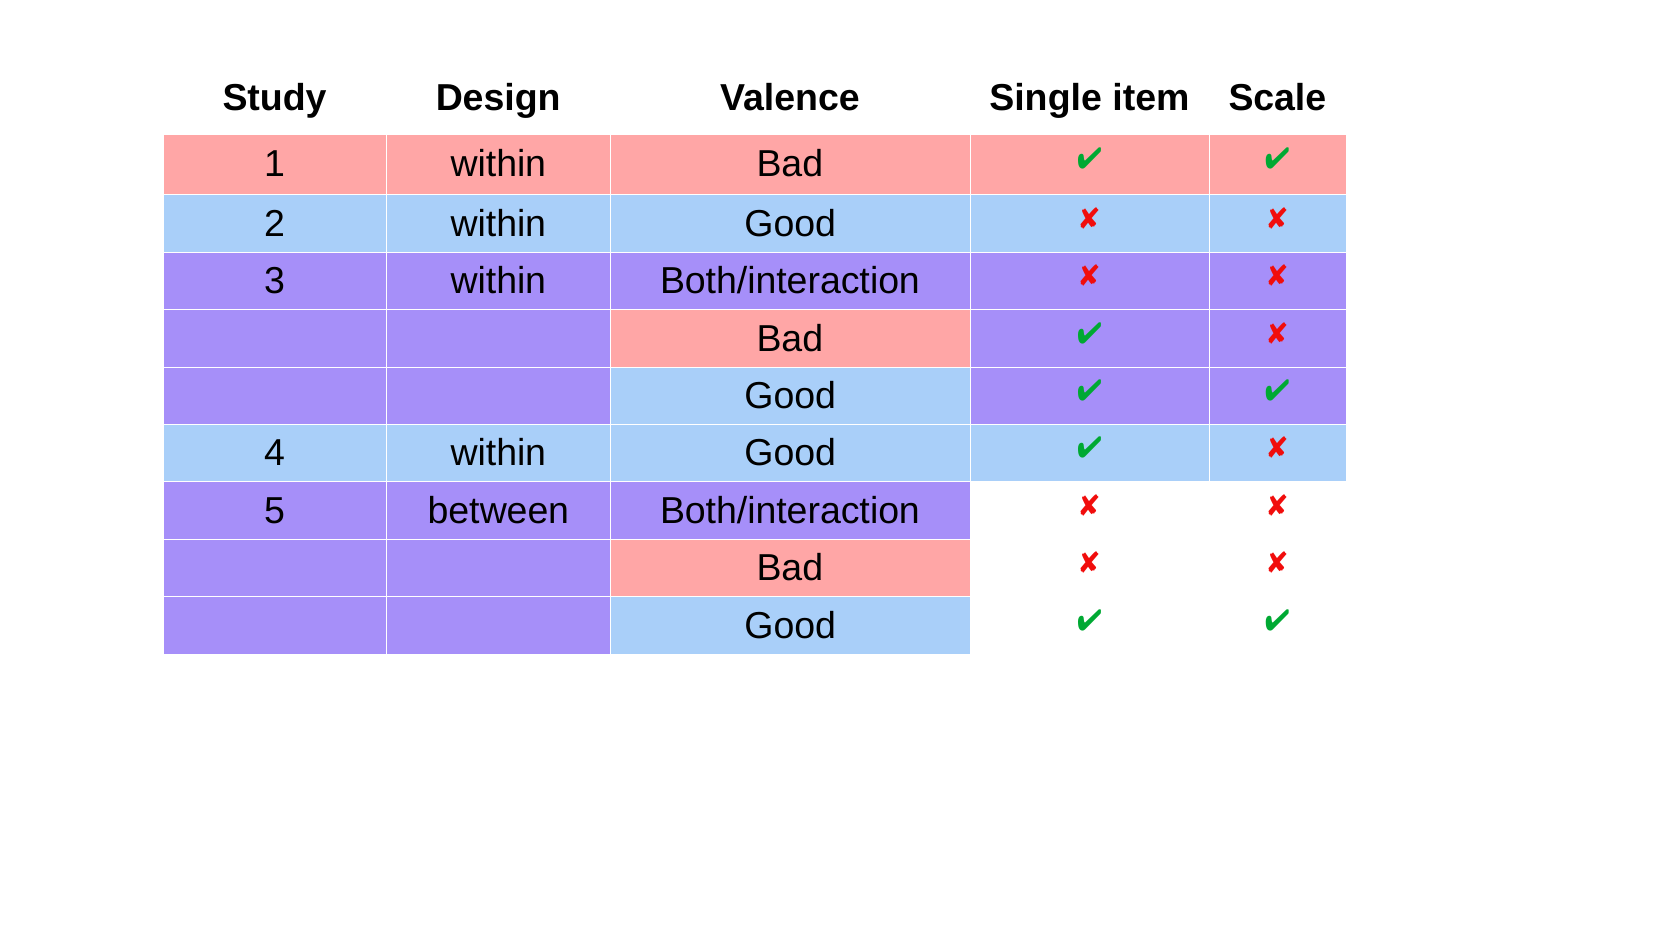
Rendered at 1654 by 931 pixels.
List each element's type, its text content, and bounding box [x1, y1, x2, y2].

table_header Single item [971, 70, 1209, 134]
table_cell [164, 597, 386, 654]
table_cell [387, 597, 610, 654]
table_cell [164, 368, 386, 424]
table_header Design [387, 70, 610, 134]
table_cell Good [611, 597, 970, 654]
table_cell ✘ [1210, 195, 1346, 252]
table_cell between [387, 482, 610, 539]
table_cell ✘ [971, 482, 1209, 539]
table_cell 4 [164, 425, 386, 481]
table_cell Good [611, 368, 970, 424]
table_cell ✘ [1210, 253, 1346, 309]
table_cell Bad [611, 310, 970, 367]
table_header Scale [1210, 70, 1346, 134]
table_cell [387, 310, 610, 367]
table_cell [387, 540, 610, 596]
table_header Valence [611, 70, 970, 134]
table_cell ✔ [971, 597, 1209, 654]
table_header Study [164, 70, 386, 134]
table_cell Bad [611, 135, 970, 194]
table_cell ✔ [1210, 597, 1346, 654]
table_cell ✔ [971, 368, 1209, 424]
table_cell within [387, 135, 610, 194]
table_cell 3 [164, 253, 386, 309]
table_cell ✔ [971, 310, 1209, 367]
table_cell ✘ [1210, 310, 1346, 367]
table_cell [164, 310, 386, 367]
table_cell Both/interaction [611, 253, 970, 309]
table_cell within [387, 253, 610, 309]
table_cell Good [611, 195, 970, 252]
table_cell ✘ [1210, 540, 1346, 596]
table_cell ✔ [1210, 135, 1346, 194]
table_cell Bad [611, 540, 970, 596]
table_cell ✔ [971, 135, 1209, 194]
table_cell Good [611, 425, 970, 481]
table_cell ✘ [971, 253, 1209, 309]
table_cell ✘ [1210, 425, 1346, 481]
table_cell [387, 368, 610, 424]
table_cell within [387, 425, 610, 481]
table_cell ✘ [971, 195, 1209, 252]
table_cell ✔ [971, 425, 1209, 481]
table_cell ✘ [971, 540, 1209, 596]
table_cell 1 [164, 135, 386, 194]
table_cell 2 [164, 195, 386, 252]
table_cell Both/interaction [611, 482, 970, 539]
table_cell 5 [164, 482, 386, 539]
table_cell [164, 540, 386, 596]
table_cell ✔ [1210, 368, 1346, 424]
table_cell ✘ [1210, 482, 1346, 539]
table_cell within [387, 195, 610, 252]
